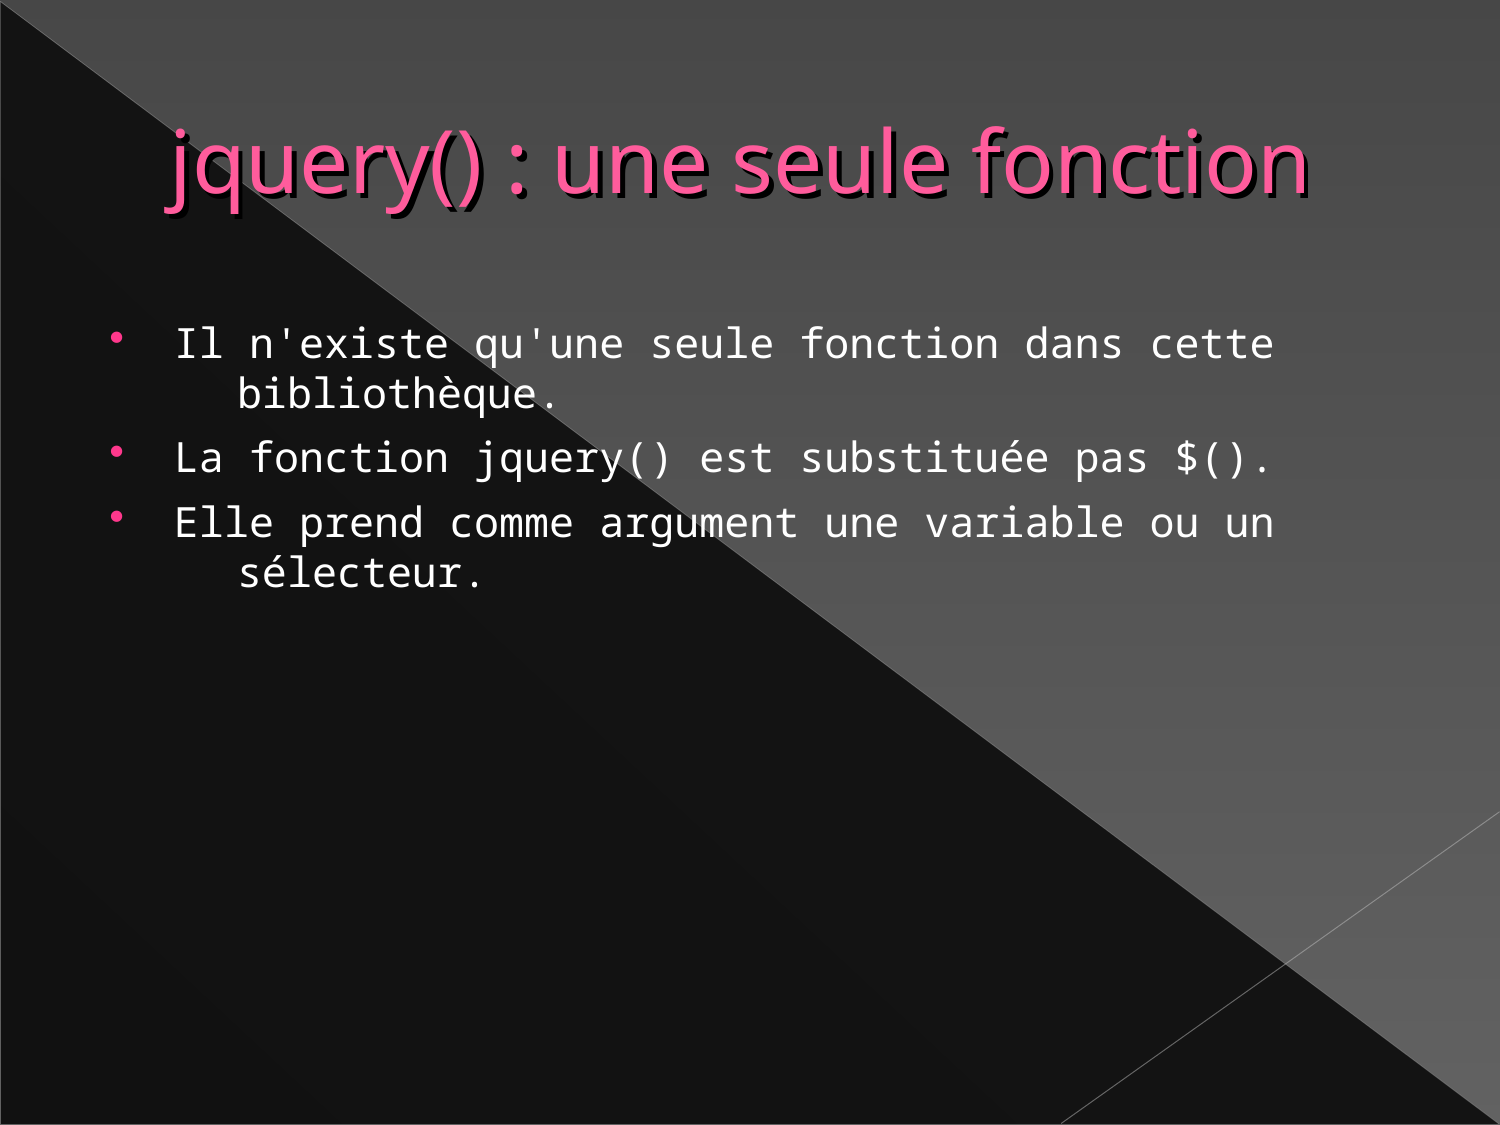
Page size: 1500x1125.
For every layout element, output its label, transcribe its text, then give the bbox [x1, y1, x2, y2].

list Il n'existe qu'une seule fonction dans cette bibliothèque. La fonction jquery() est substituée pas $(). Elle prend comme argument une variable ou un sélecteur. [75, 308, 1426, 1059]
title jquery() : une seule fonction [75, 43, 1426, 274]
